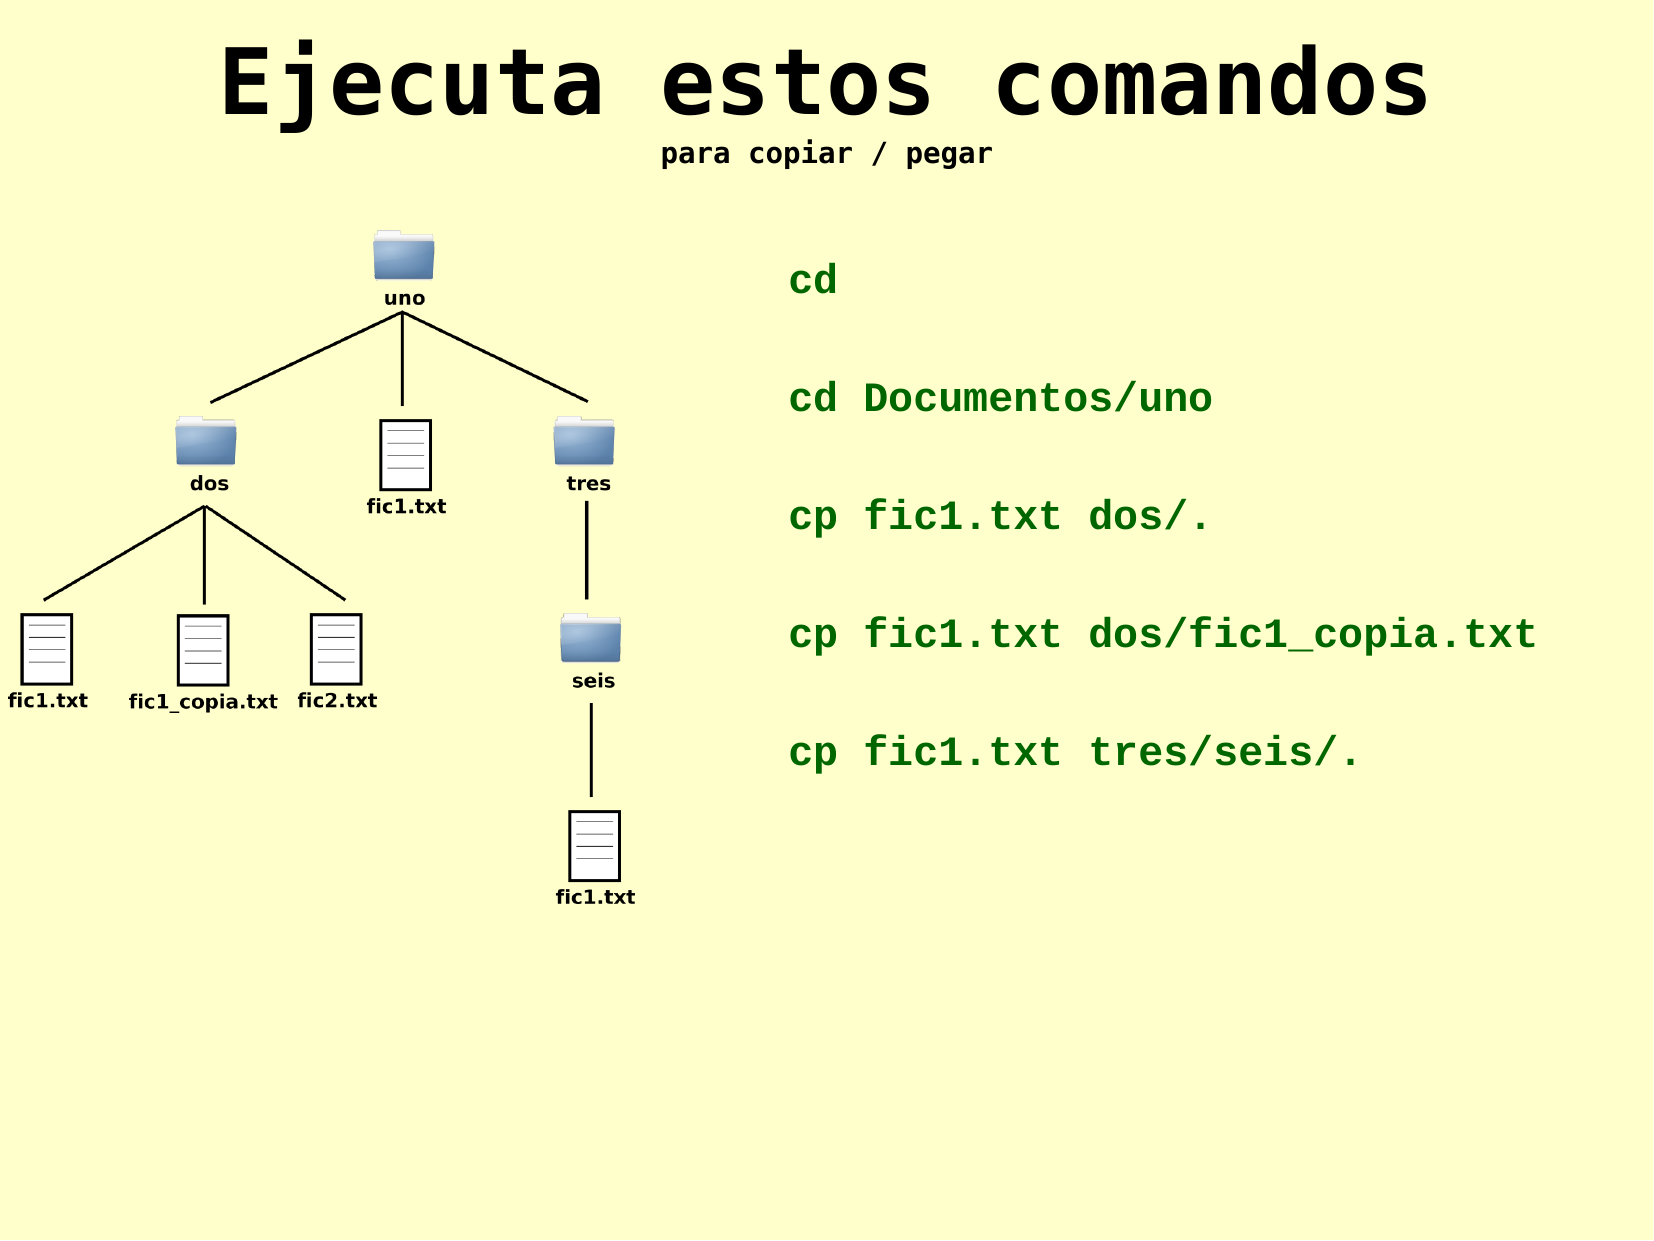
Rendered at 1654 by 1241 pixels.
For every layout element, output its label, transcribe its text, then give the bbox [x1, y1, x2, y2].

text_box cd [773, 251, 1654, 331]
text_box cp fic1.txt dos/fic1_copia.txt [773, 605, 1654, 686]
text_box cp fic1.txt tres/seis/. [773, 723, 1654, 804]
title Ejecuta estos comandos para copiar / pegar [82, 0, 1571, 204]
text_box cd Documentos/uno [773, 369, 1654, 449]
text_box cp fic1.txt dos/. [773, 487, 1654, 567]
picture [8, 230, 635, 904]
